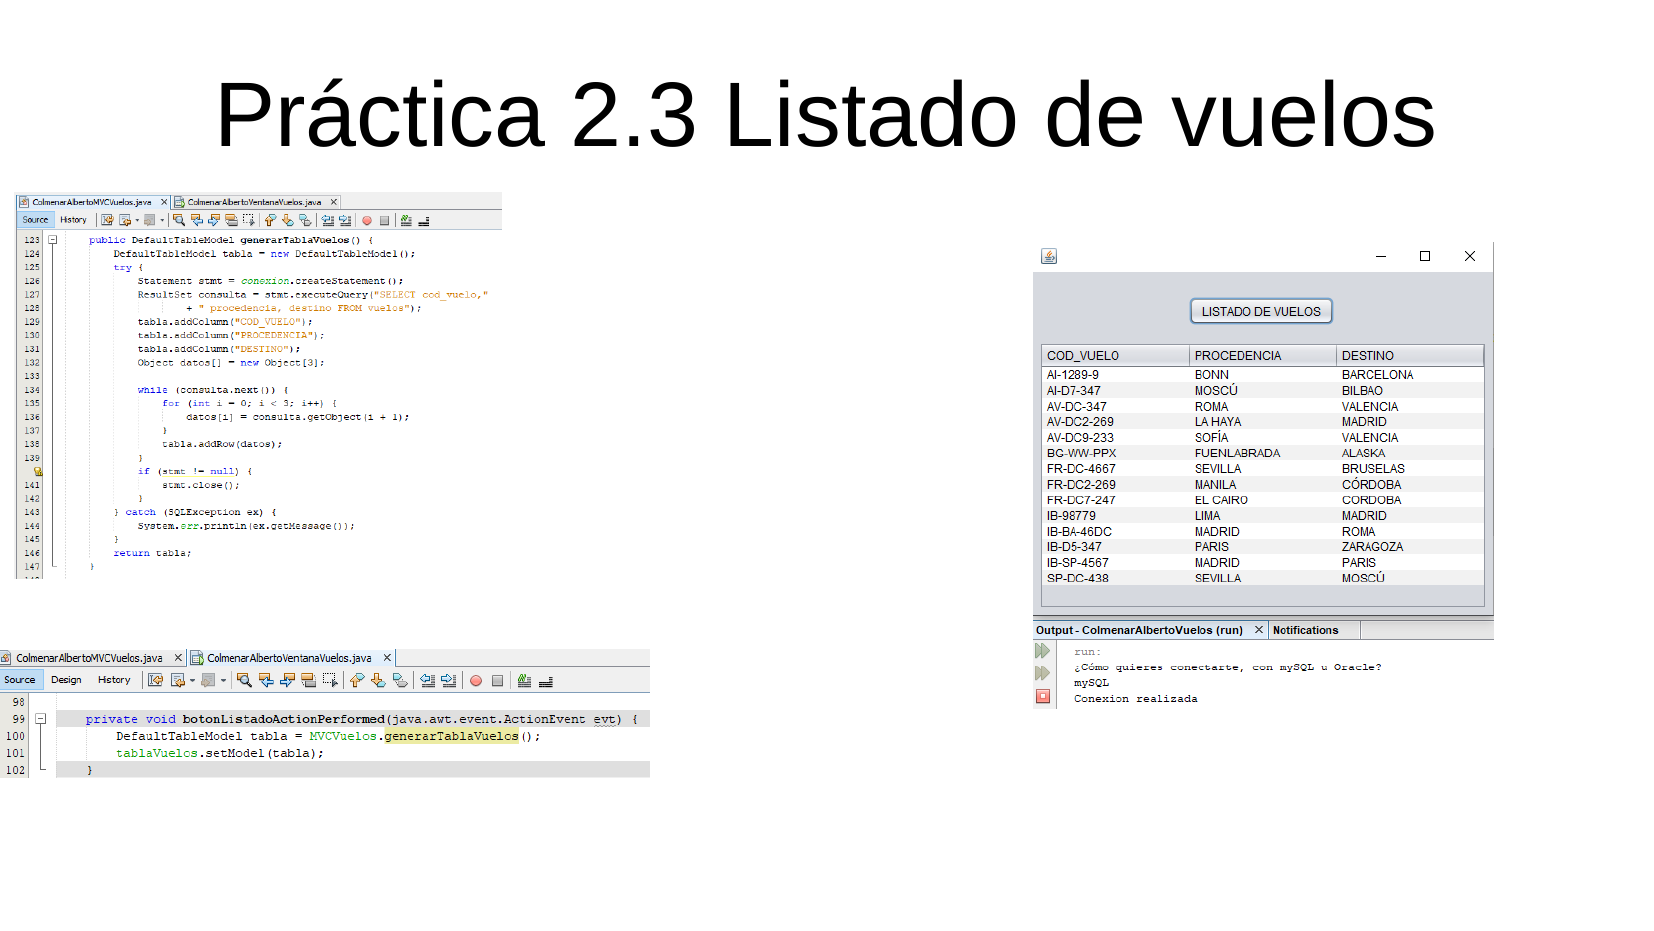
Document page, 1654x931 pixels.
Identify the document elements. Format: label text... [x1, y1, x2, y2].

picture [0, 649, 650, 778]
title Práctica 2.3 Listado de vuelos [82, 37, 1571, 193]
picture [1033, 242, 1494, 709]
picture [14, 192, 502, 579]
